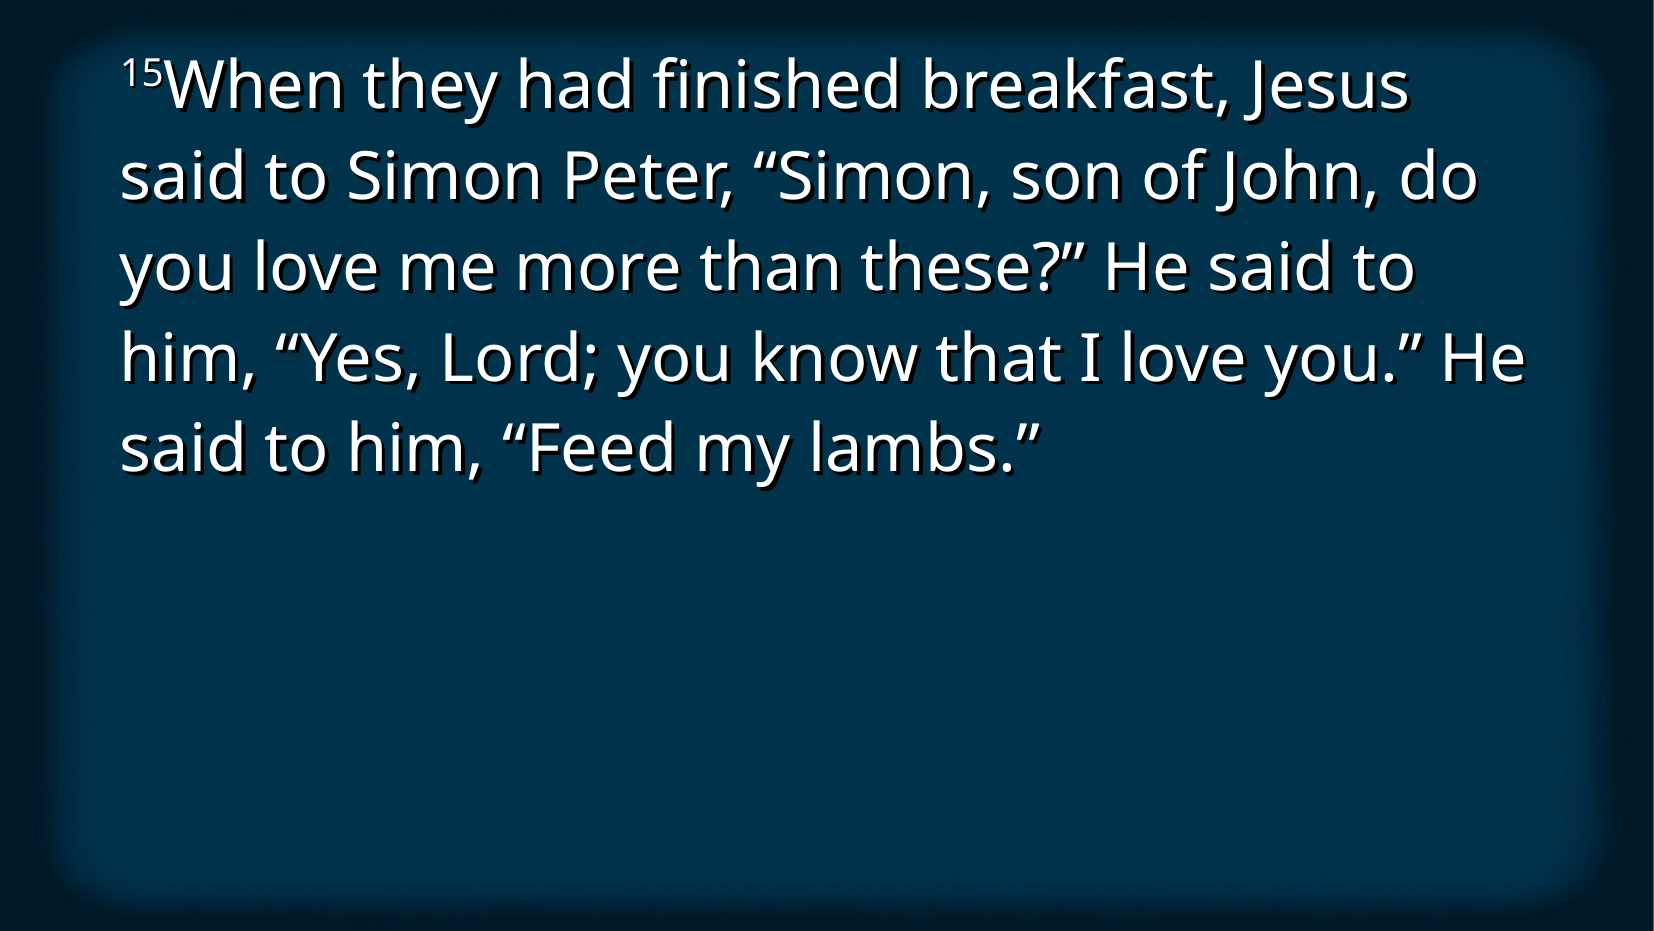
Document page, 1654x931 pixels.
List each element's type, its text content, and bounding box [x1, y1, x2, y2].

text_box 15When they had finished breakfast, Jesus said to Simon Peter, “Simon, son of John, do you love me more than these?” He said to him, “Yes, Lord; you know that I love you.” He said to him, “Feed my lambs.” [105, 30, 1561, 489]
picture [0, 0, 1654, 931]
